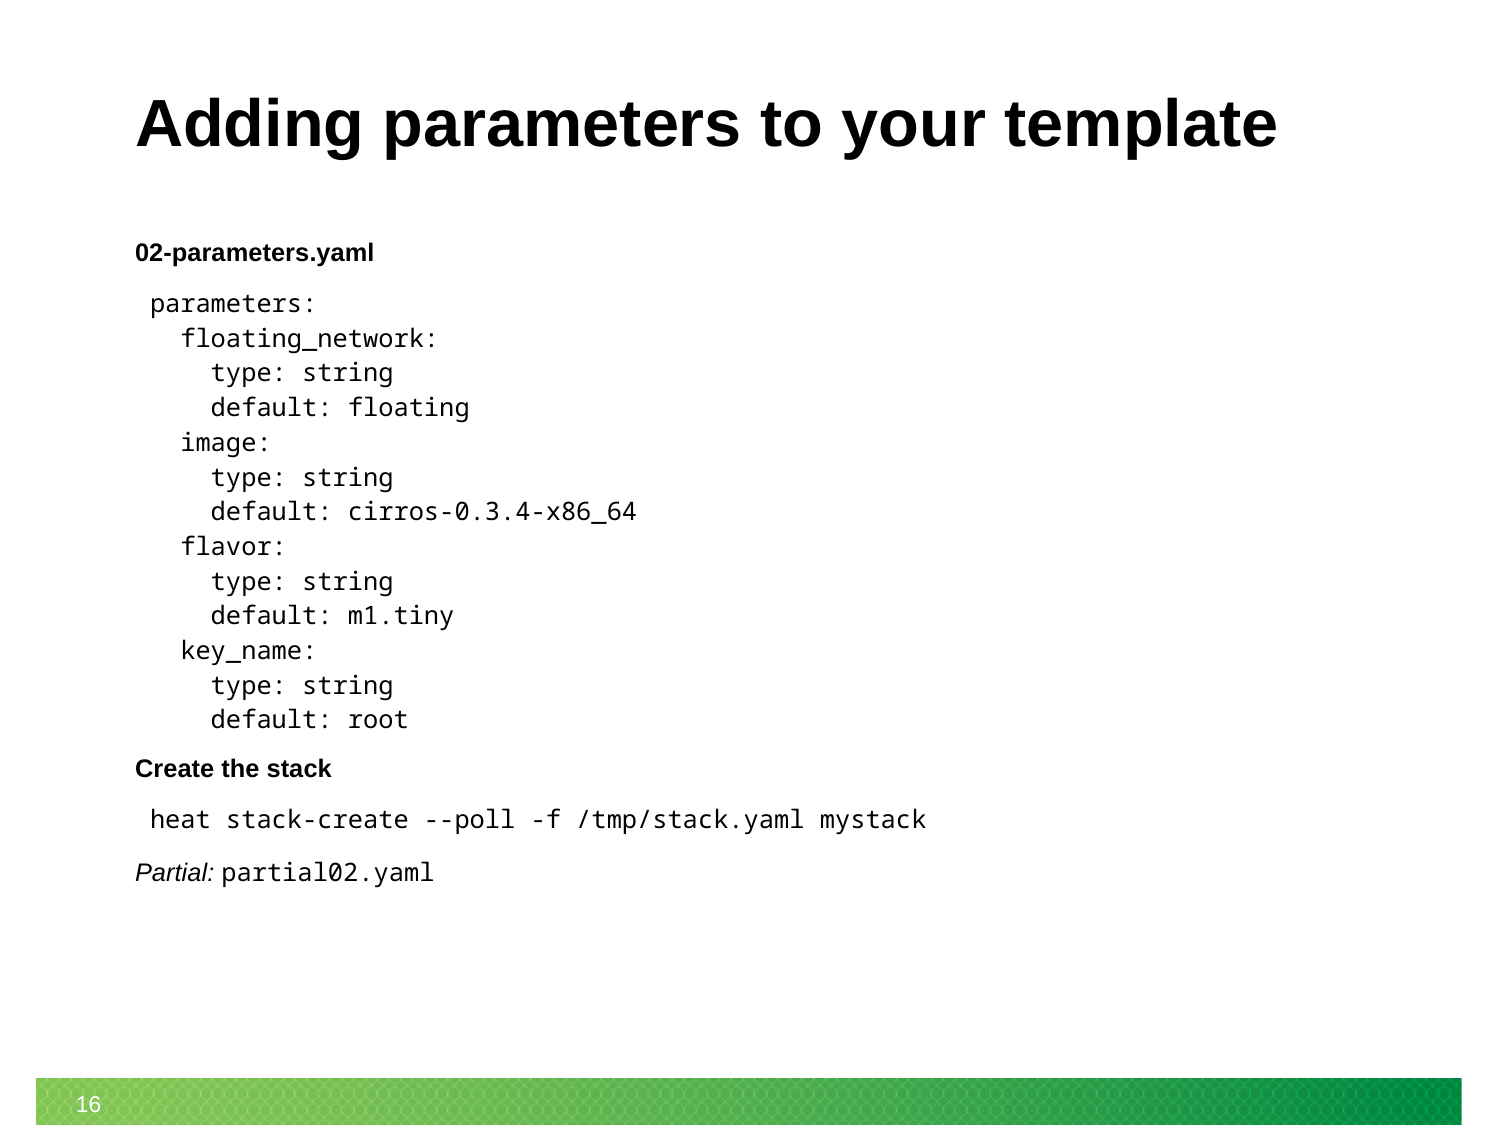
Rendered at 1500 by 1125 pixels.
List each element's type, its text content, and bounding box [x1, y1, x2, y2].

list 02-parameters.yaml parameters: floating_network: type: string default: floating image: type: string default: cirros-0.3.4-x86_64 flavor: type: string default: m1.tiny key_name: type: string default: root Create the stack heat stack-create --poll -f /tmp/stack.yaml mystack Partial: partial02.yaml [135, 238, 1372, 892]
title Adding parameters to your template [135, 41, 1372, 204]
picture [36, 1078, 1462, 1125]
